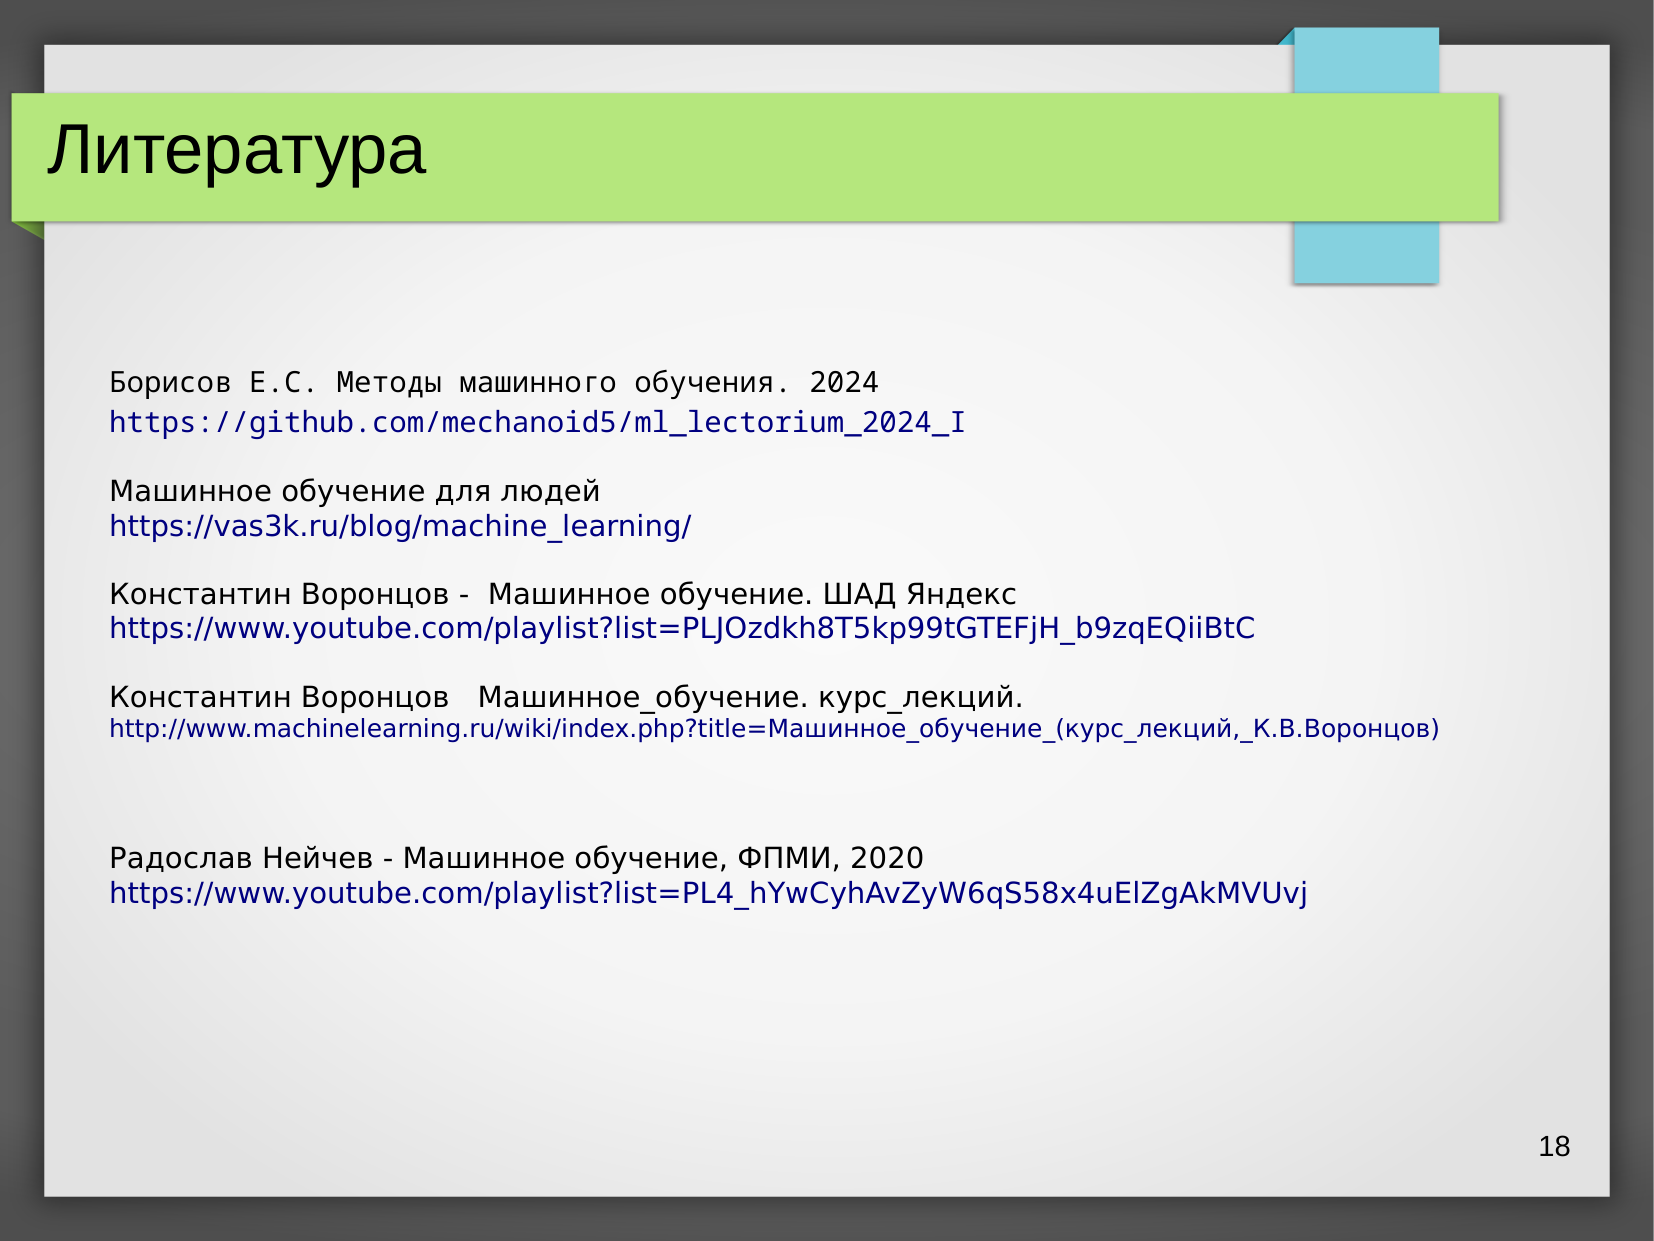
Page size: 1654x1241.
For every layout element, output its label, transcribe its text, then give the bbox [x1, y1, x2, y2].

picture [0, 0, 1654, 1241]
text_box Борисов Е.С. Методы машинного обучения. 2024 https://github.com/mechanoid5/ml_lectorium_2024_I Машинное обучение для людей https://vas3k.ru/blog/machine_learning/ Константин Воронцов - Машинное обучение. ШАД Яндексhttps://www.youtube.com/playlist?list=PLJOzdkh8T5kp99tGTEFjH_b9zqEQiiBtC Константин Воронцов Машинное_обучение. курс_лекций. http://www.machinelearning.ru/wiki/index.php?title=Машинное_обучение_(курс_лекций,_К.В.Воронцов) Радослав Нейчев - Машинное обучение, ФПМИ, 2020 https://www.youtube.com/playlist?list=PL4_hYwCyhAvZyW6qS58x4uElZgAkMVUvj [94, 353, 1571, 941]
title Литература [47, 96, 1536, 201]
